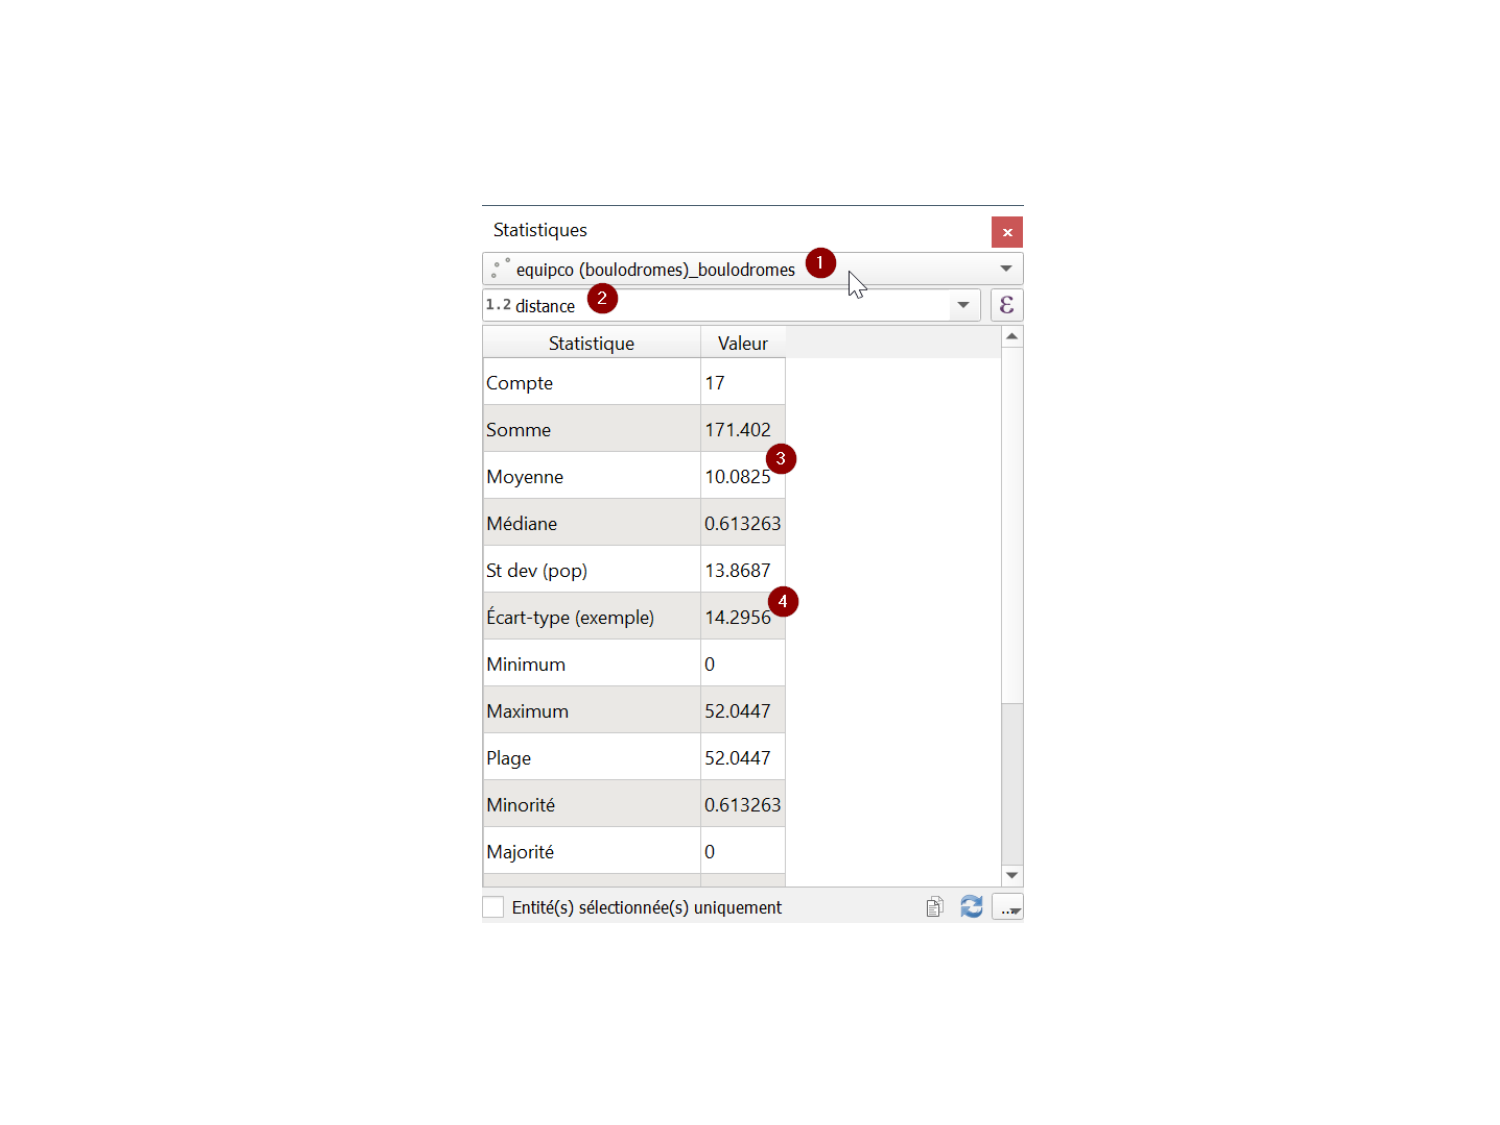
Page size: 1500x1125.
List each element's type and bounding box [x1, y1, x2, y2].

picture [482, 205, 1024, 923]
